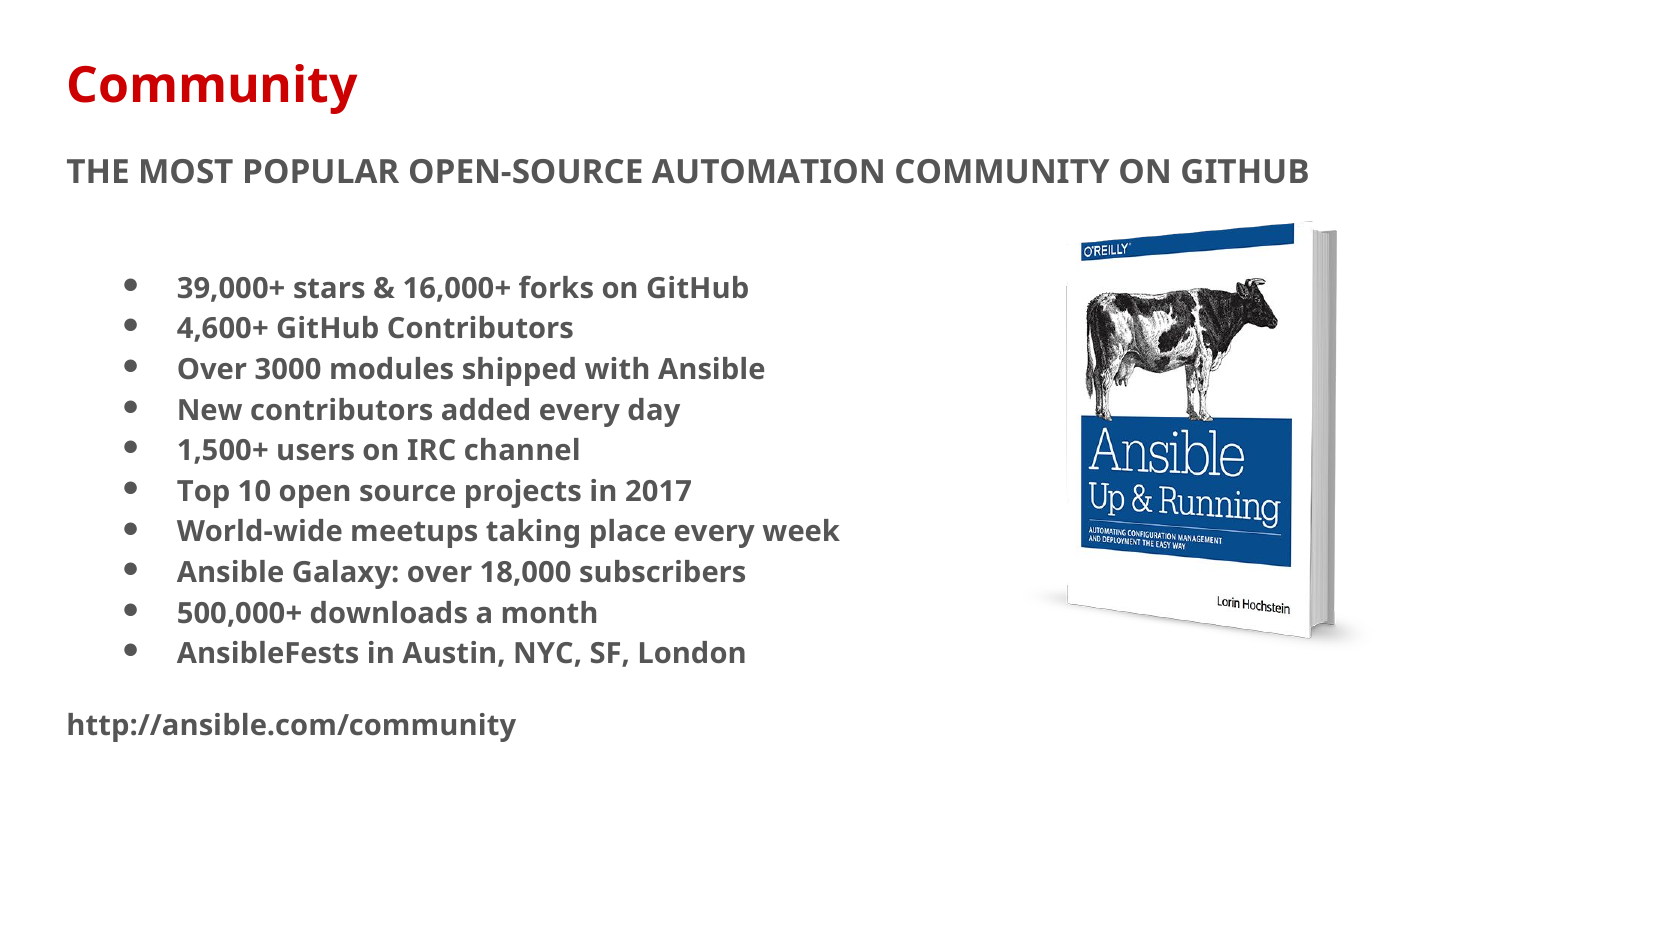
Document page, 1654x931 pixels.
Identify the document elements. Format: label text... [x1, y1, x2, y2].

text_box AnsibleFests in Austin, NYC, SF, London [176, 632, 747, 666]
text_box World-wide meetups taking place every week [176, 510, 805, 544]
text_box 1,500+ users on IRC channel [176, 429, 575, 463]
text_box THE MOST POPULAR OPEN-SOURCE AUTOMATION COMMUNITY ON GITHUB [66, 147, 1311, 185]
text_box ● [121, 510, 151, 544]
text_box New contributors added every day [176, 388, 655, 422]
text_box ● [121, 429, 151, 463]
text_box ● [121, 469, 151, 503]
text_box ● [121, 551, 151, 584]
text_box 4,600+ GitHub Contributors [176, 307, 558, 341]
text_box ● [121, 307, 151, 341]
text_box Top 10 open source projects in 2017 [176, 469, 683, 503]
text_box Over 3000 modules shipped with Ansible [176, 348, 746, 381]
text_box http://ansible.com/community [66, 704, 481, 738]
text_box 39,000+ stars & 16,000+ forks on GitHub [176, 266, 735, 300]
text_box 500,000+ downloads a month [176, 591, 583, 625]
text_box ● [121, 348, 151, 381]
text_box ● [121, 388, 151, 422]
text_box [0, 0, 1654, 930]
text_box ● [121, 266, 151, 300]
text_box Ansible Galaxy: over 18,000 subscribers [176, 551, 739, 584]
text_box ● [121, 591, 151, 625]
text_box ● [121, 632, 151, 666]
text_box Community [66, 49, 342, 106]
